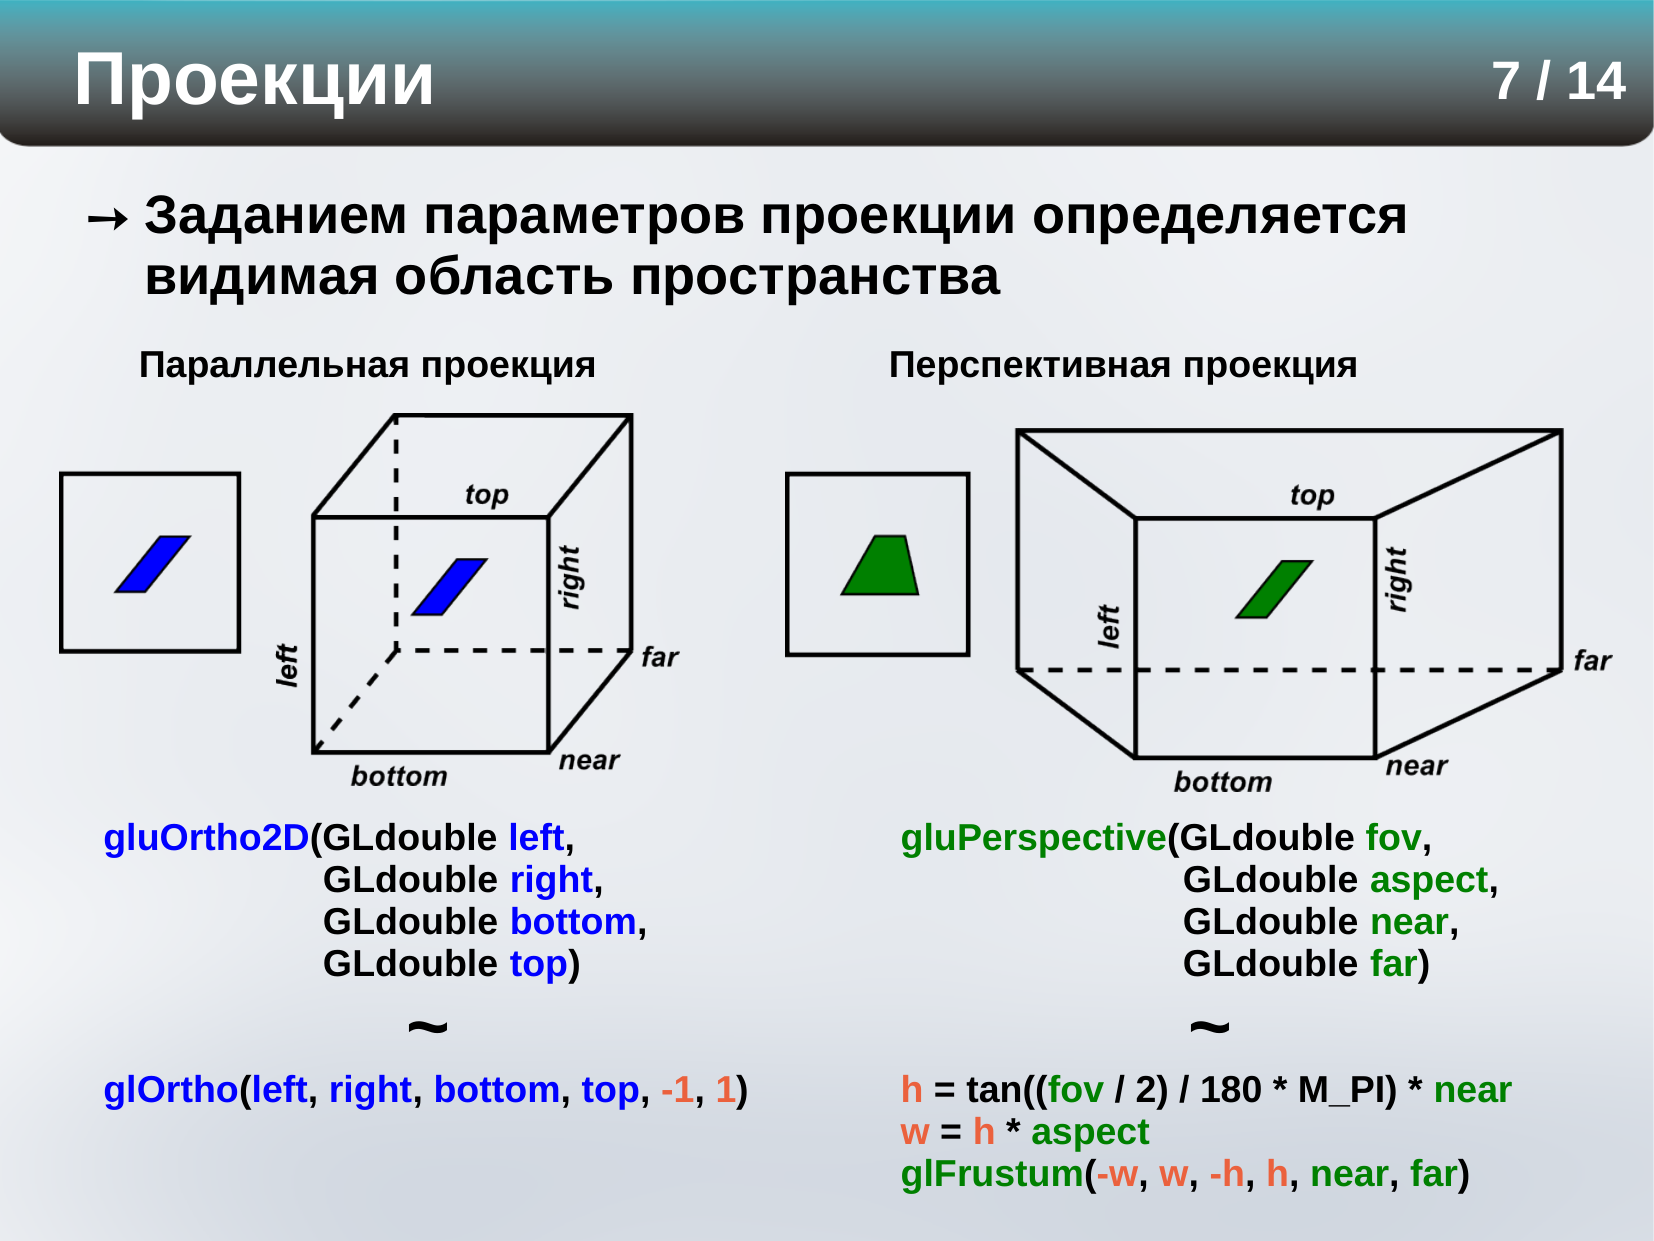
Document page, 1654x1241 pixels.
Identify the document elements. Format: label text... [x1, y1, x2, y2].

text_box gluPerspective(GLdouble fov, GLdouble aspect, GLdouble near, GLdouble far) ~ h = tan((fov / 2) / 180 * M_PI) * near w = h * aspect glFrustum(-w, w, -h, h, near, far) [885, 809, 1536, 1202]
text_box <номер> / 14 [1476, 42, 1654, 179]
text_box Заданием параметров проекции определяется видимая область пространства [70, 177, 1506, 314]
text_box gluOrtho2D(GLdouble left, GLdouble right, GLdouble bottom, GLdouble top) ~ glOrtho(left, right, bottom, top, -1, 1) [88, 809, 768, 1118]
text_box Перспективная проекция [874, 336, 1376, 394]
text_box Параллельная проекция [124, 336, 626, 394]
picture [0, 0, 1654, 1241]
text_box Проекции [59, 29, 916, 129]
